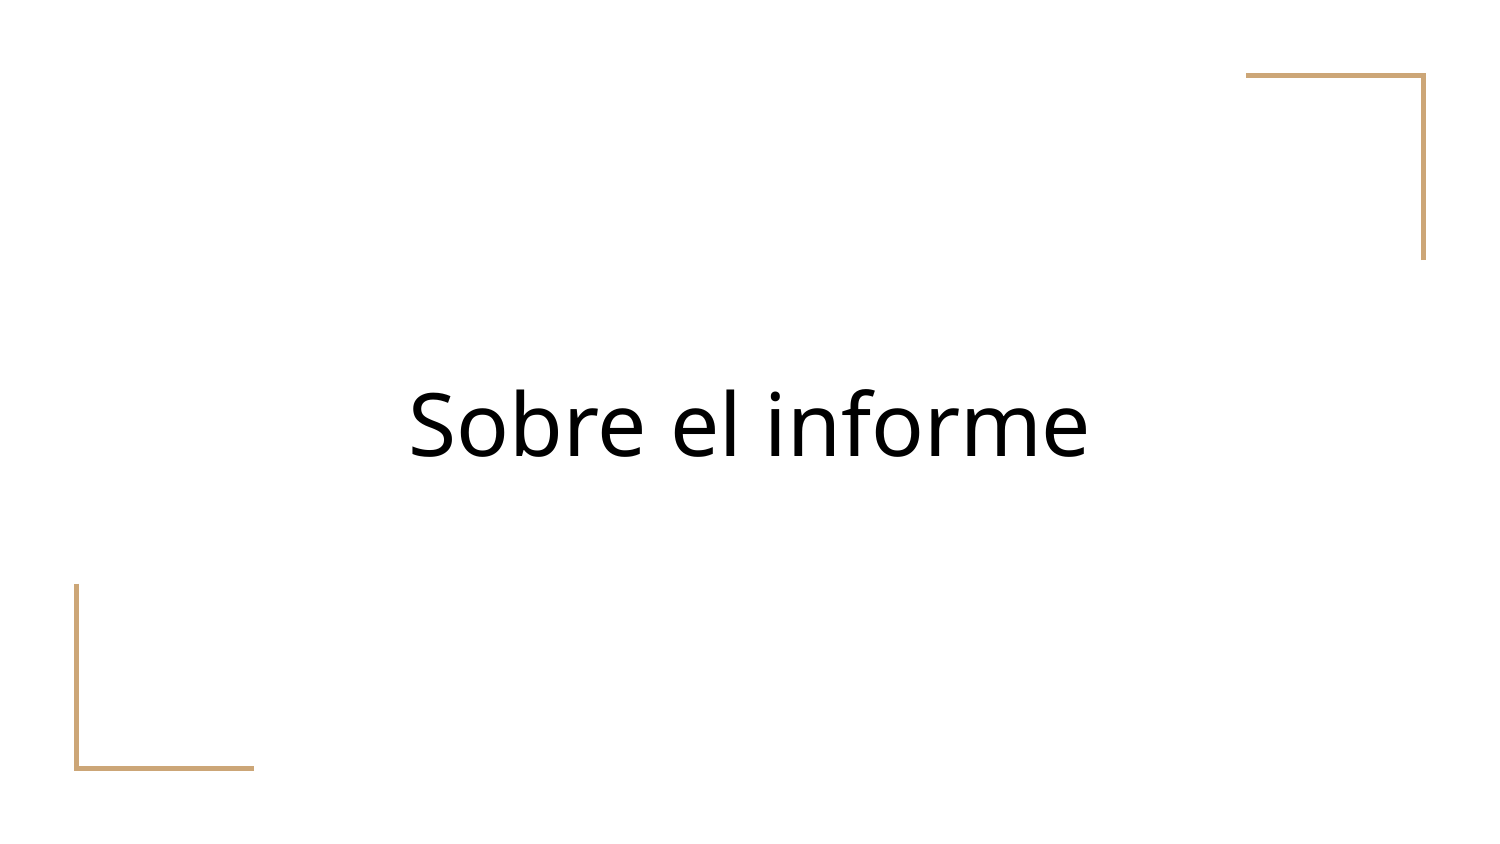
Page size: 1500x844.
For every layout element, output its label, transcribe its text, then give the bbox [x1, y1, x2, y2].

title Sobre el informe [126, 296, 1374, 548]
